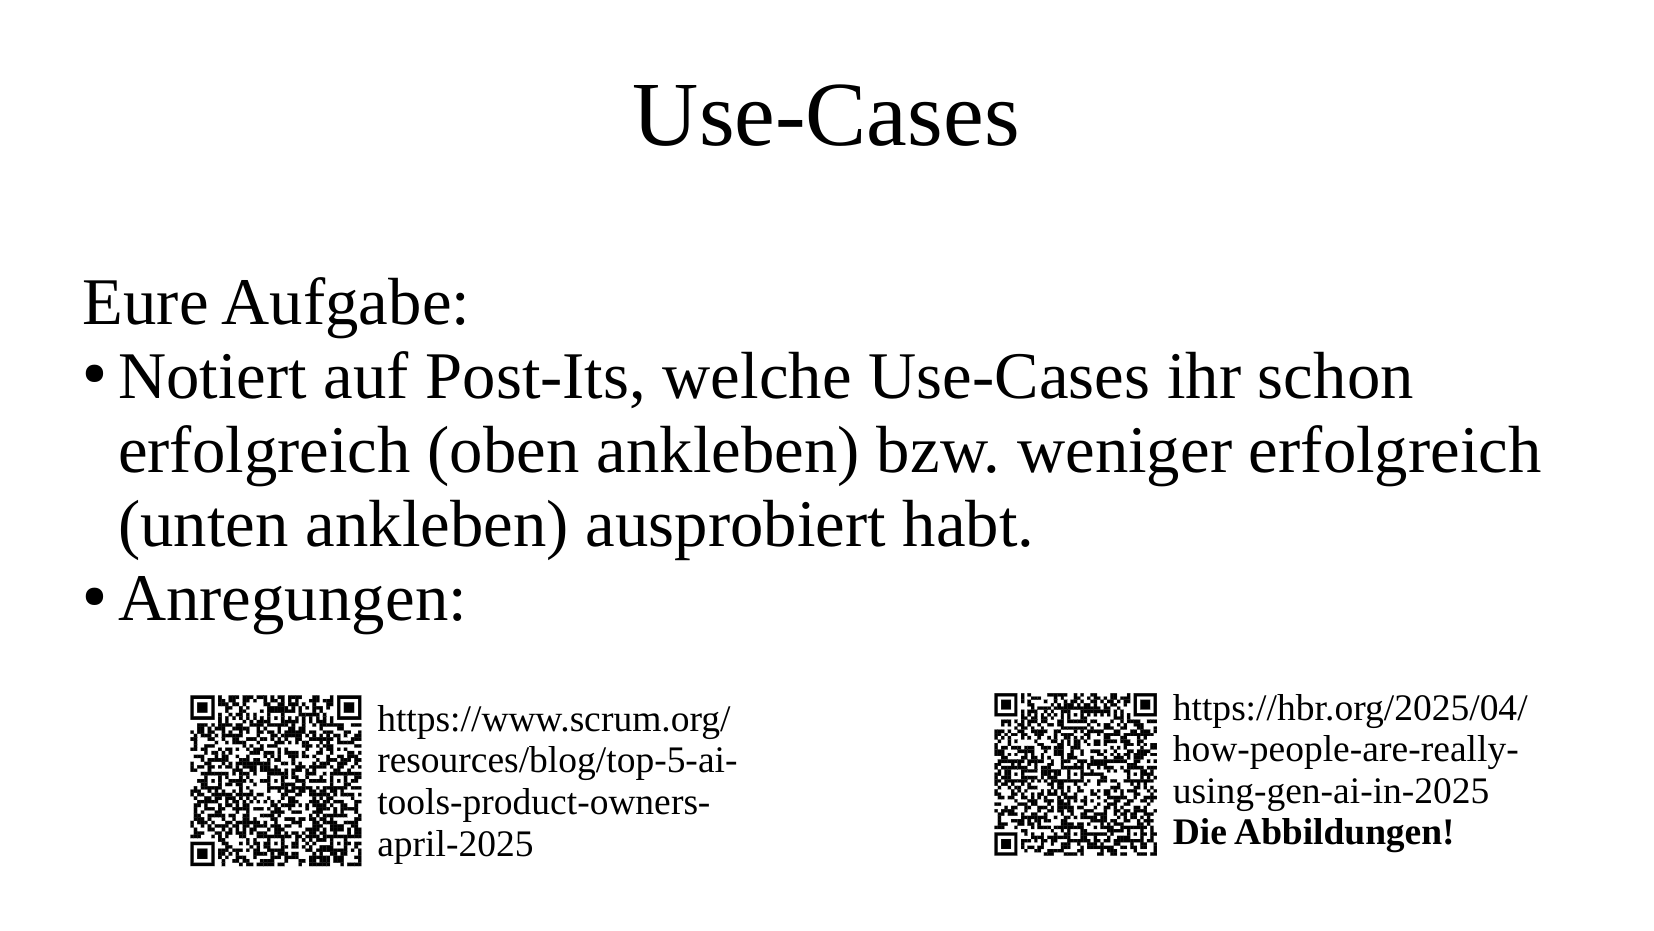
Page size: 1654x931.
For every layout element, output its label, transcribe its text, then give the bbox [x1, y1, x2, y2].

text_box https://www.scrum.org/resources/blog/top-5-ai-tools-product-owners-april-2025 [362, 690, 792, 916]
text_box https://hbr.org/2025/04/how-people-are-really-using-gen-ai-in-2025 Die Abbildungen! [1158, 679, 1606, 886]
title Use-Cases [82, 37, 1571, 193]
picture [187, 690, 363, 868]
picture [990, 689, 1159, 857]
subtitle Eure Aufgabe: Notiert auf Post-Its, welche Use-Cases ihr schon erfolgreich (oben ankleben) bzw. weniger erfolgreich (unten ankleben) ausprobiert habt. Anregungen: [82, 217, 1571, 758]
